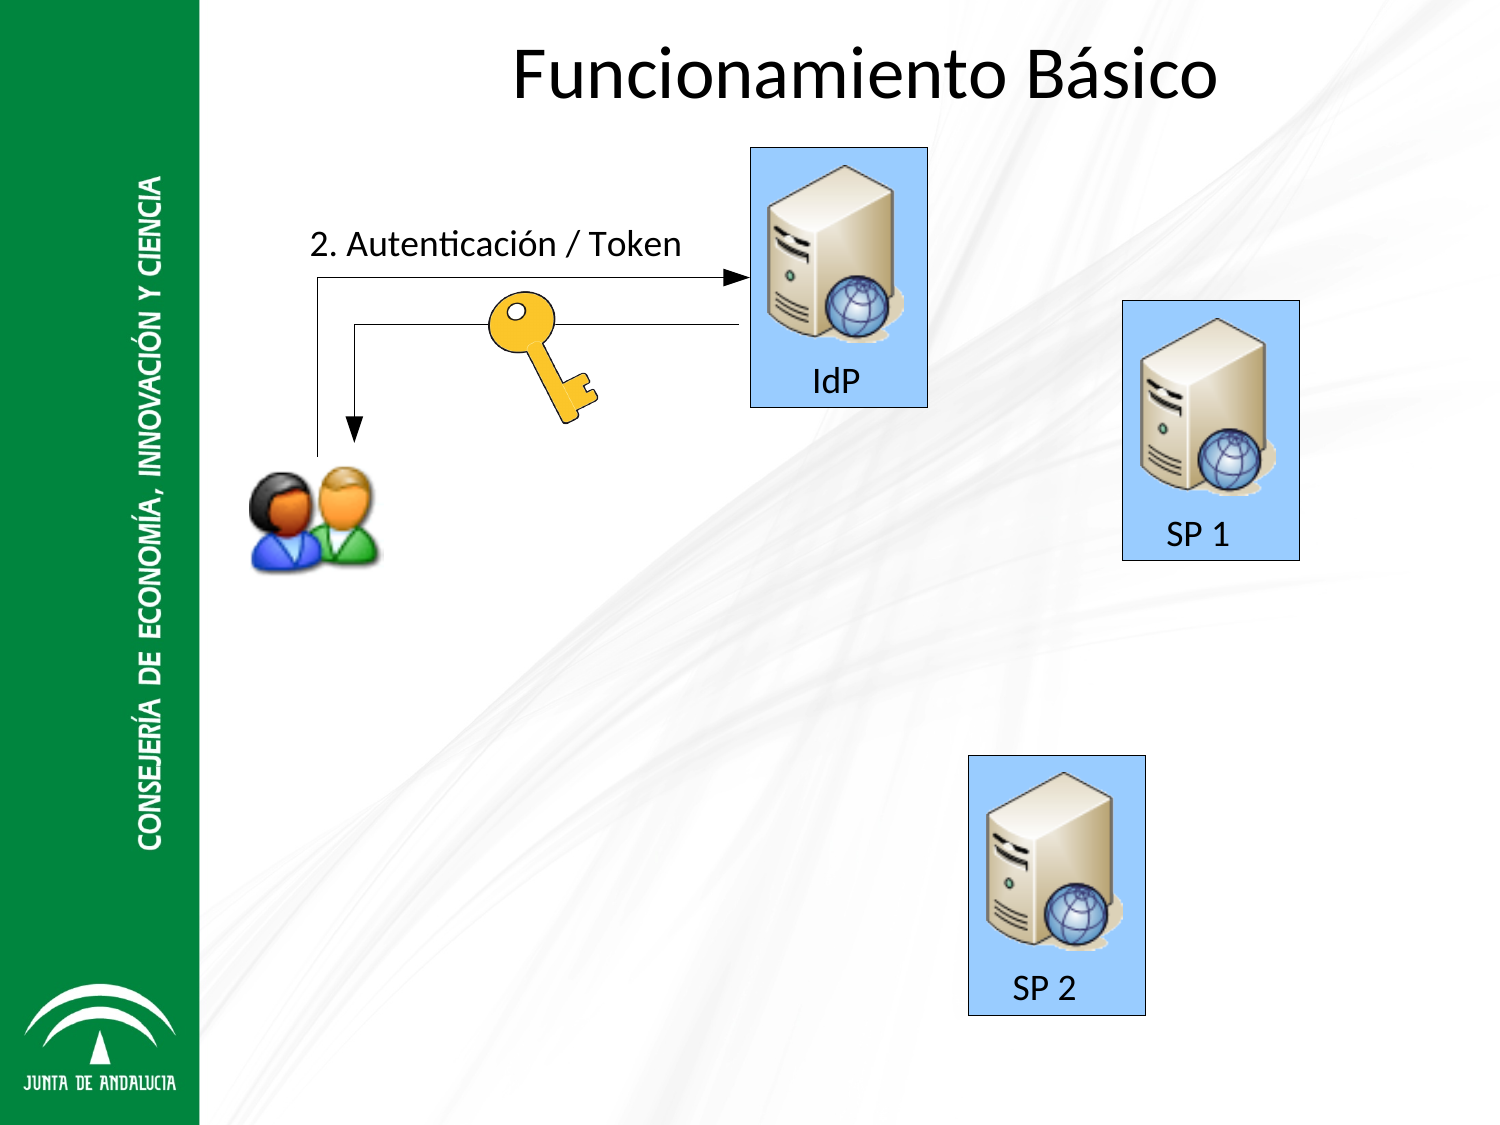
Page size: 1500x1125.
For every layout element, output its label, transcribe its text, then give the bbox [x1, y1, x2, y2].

text_box SP 1 [1151, 501, 1300, 562]
text_box SP 2 [998, 955, 1146, 1016]
text_box [968, 755, 1146, 1016]
text_box [1122, 300, 1300, 561]
text_box IdP [797, 348, 945, 409]
text_box 2. Autenticación / Token [194, 211, 798, 272]
title Funcionamiento Básico [253, 35, 1479, 124]
picture [0, 0, 1500, 1125]
text_box [750, 147, 928, 408]
